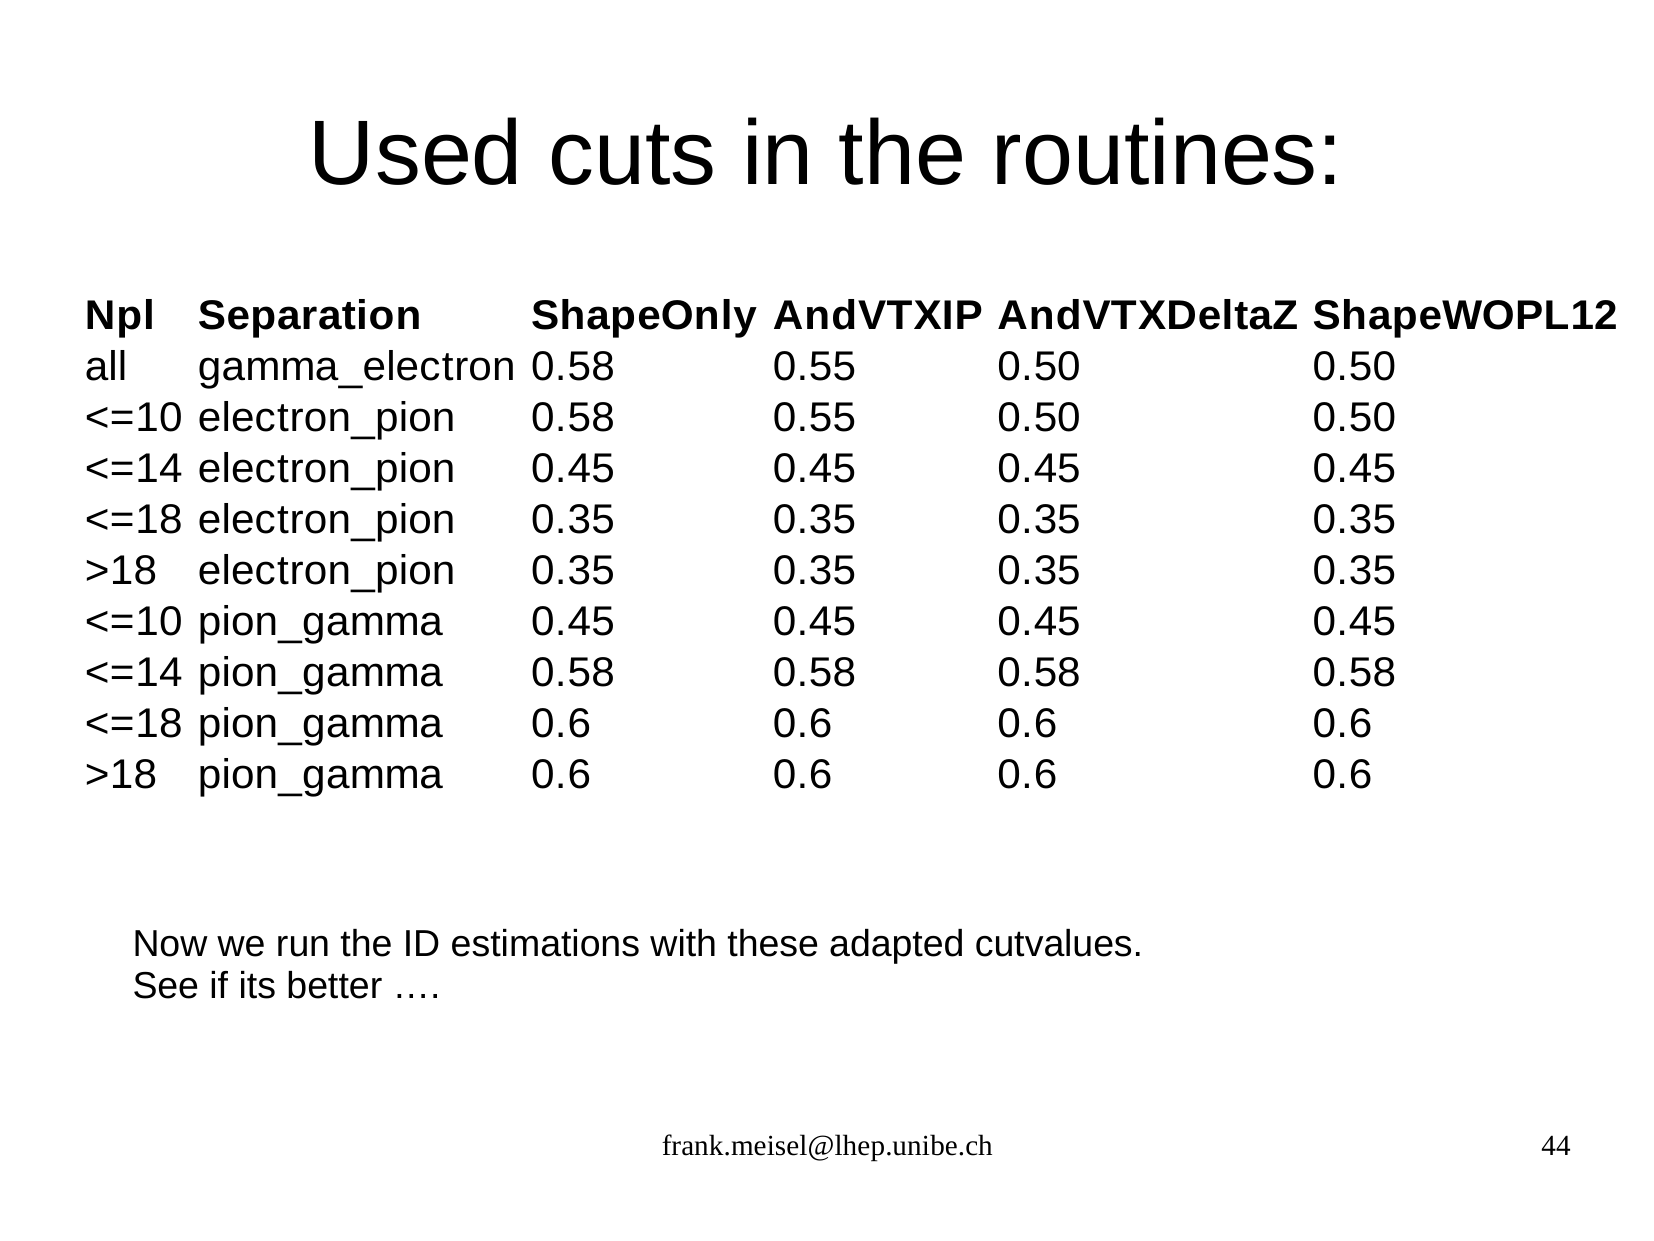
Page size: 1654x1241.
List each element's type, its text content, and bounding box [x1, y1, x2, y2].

title Used cuts in the routines: [82, 56, 1571, 250]
text_box Now we run the ID estimations with these adapted cutvalues. See if its better …. [117, 915, 1159, 1015]
chart [82, 290, 1626, 1110]
